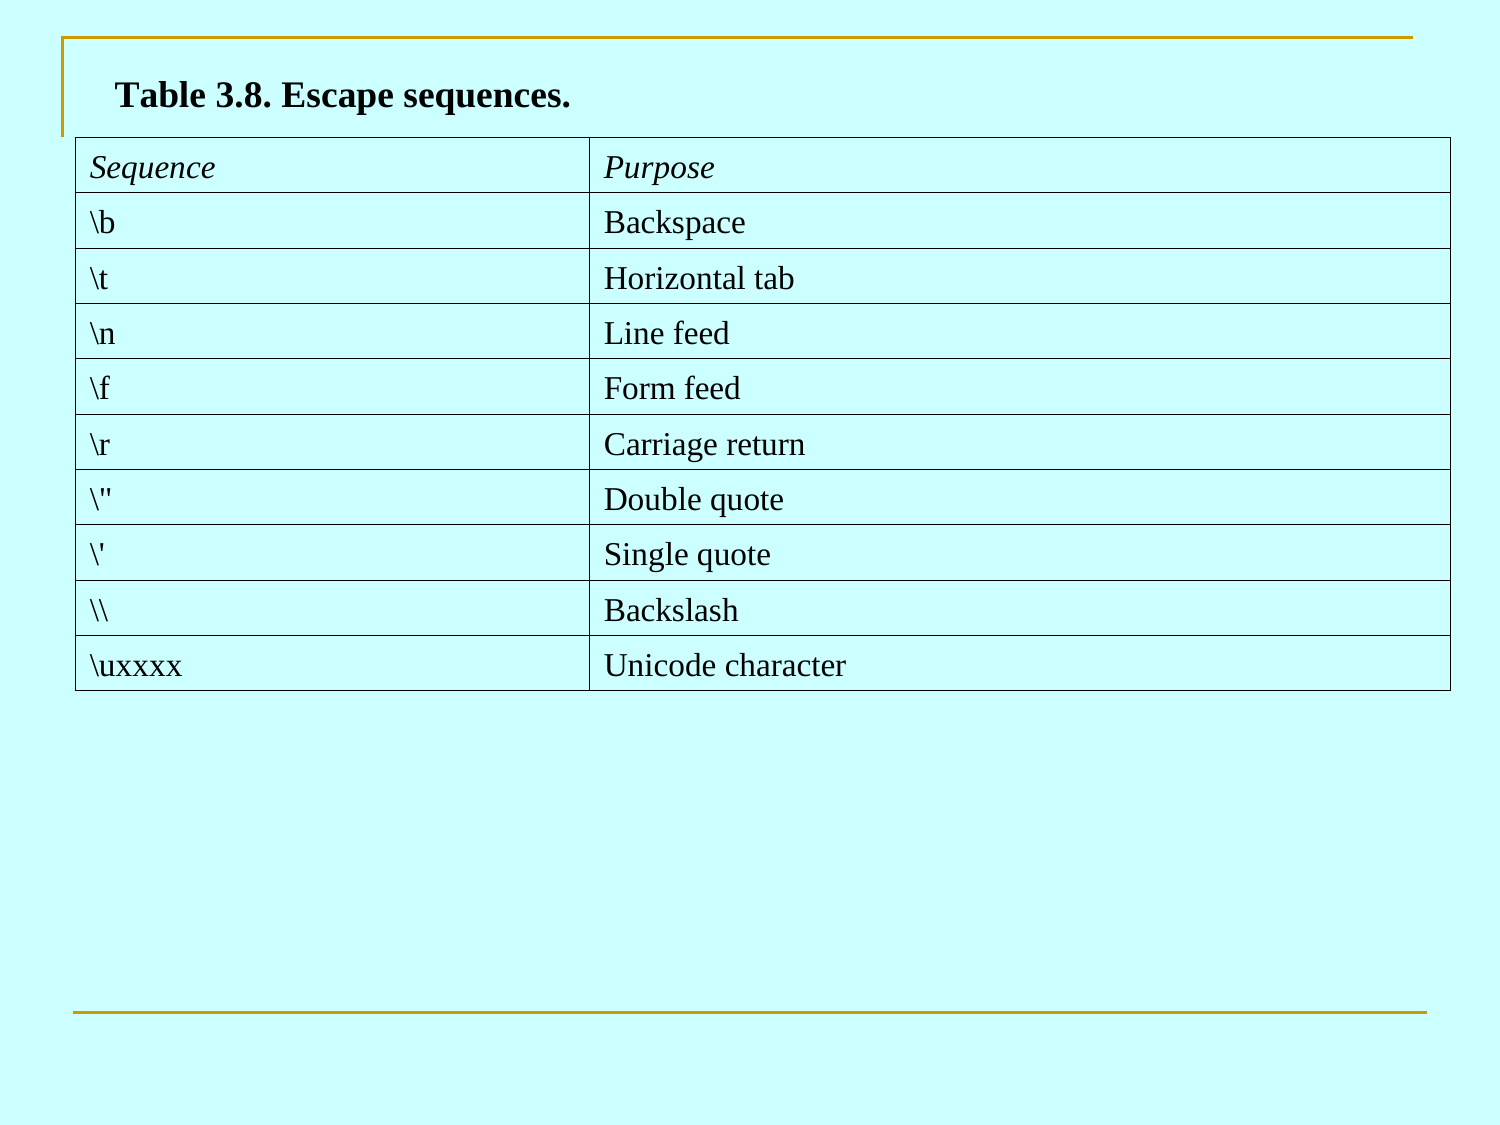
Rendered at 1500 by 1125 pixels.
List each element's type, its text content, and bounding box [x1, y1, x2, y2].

text_box Table 3.8. Escape sequences. [99, 62, 587, 137]
table_cell \\ [76, 581, 589, 635]
table_cell Carriage return [590, 415, 1450, 469]
table_cell \uxxxx [76, 636, 589, 690]
table_cell \r [76, 415, 589, 469]
table_cell \" [76, 470, 589, 524]
table_cell \b [76, 193, 589, 248]
table_cell Horizontal tab [590, 249, 1450, 303]
table_cell Line feed [590, 304, 1450, 358]
table_cell Unicode character [590, 636, 1450, 690]
table_header Sequence [76, 138, 589, 192]
table_cell Form feed [590, 359, 1450, 414]
table_cell Backspace [590, 193, 1450, 248]
table_header Purpose [590, 138, 1450, 192]
table_cell Double quote [590, 470, 1450, 524]
table_cell \n [76, 304, 589, 358]
table_cell \t [76, 249, 589, 303]
table_cell Backslash [590, 581, 1450, 635]
table_cell \f [76, 359, 589, 414]
table_cell \' [76, 525, 589, 580]
table_cell Single quote [590, 525, 1450, 580]
